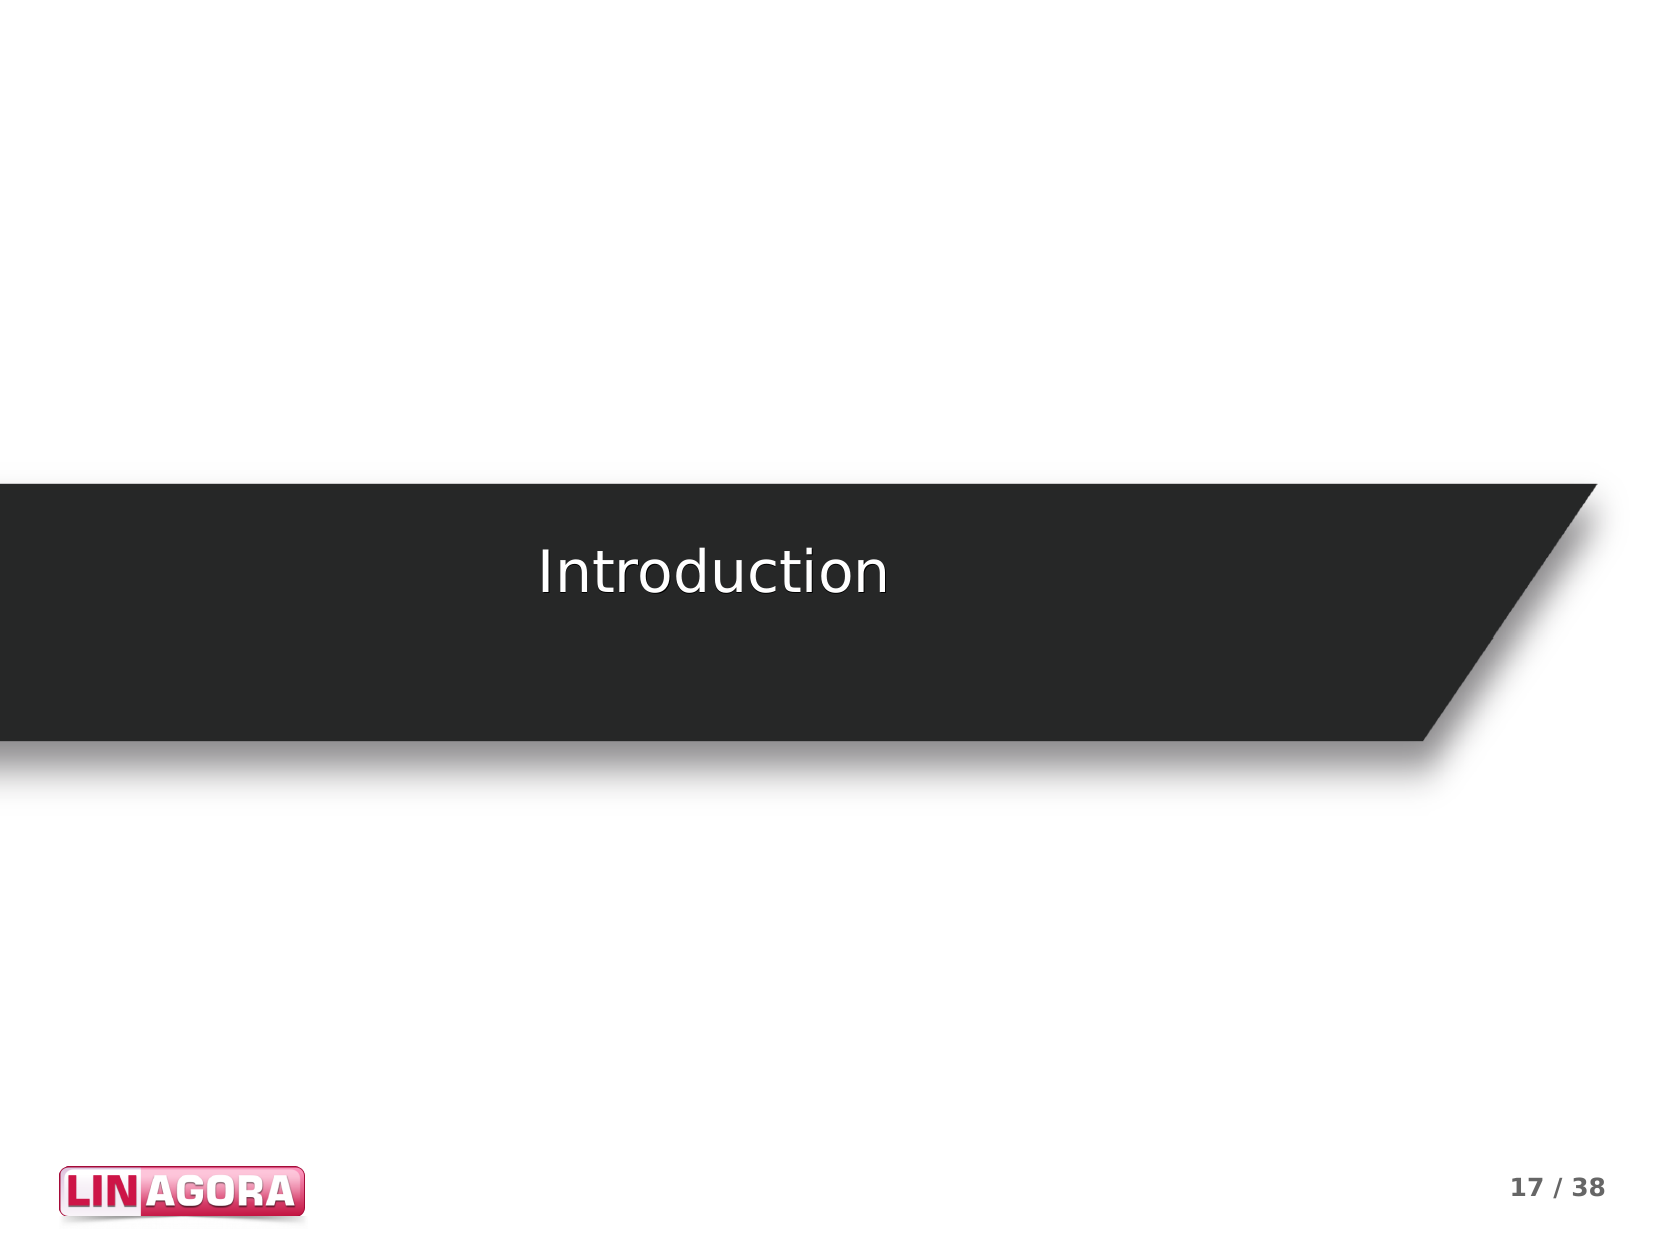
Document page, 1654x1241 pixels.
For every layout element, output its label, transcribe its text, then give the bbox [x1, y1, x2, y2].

title Introduction [82, 460, 1347, 686]
picture [59, 1166, 308, 1229]
